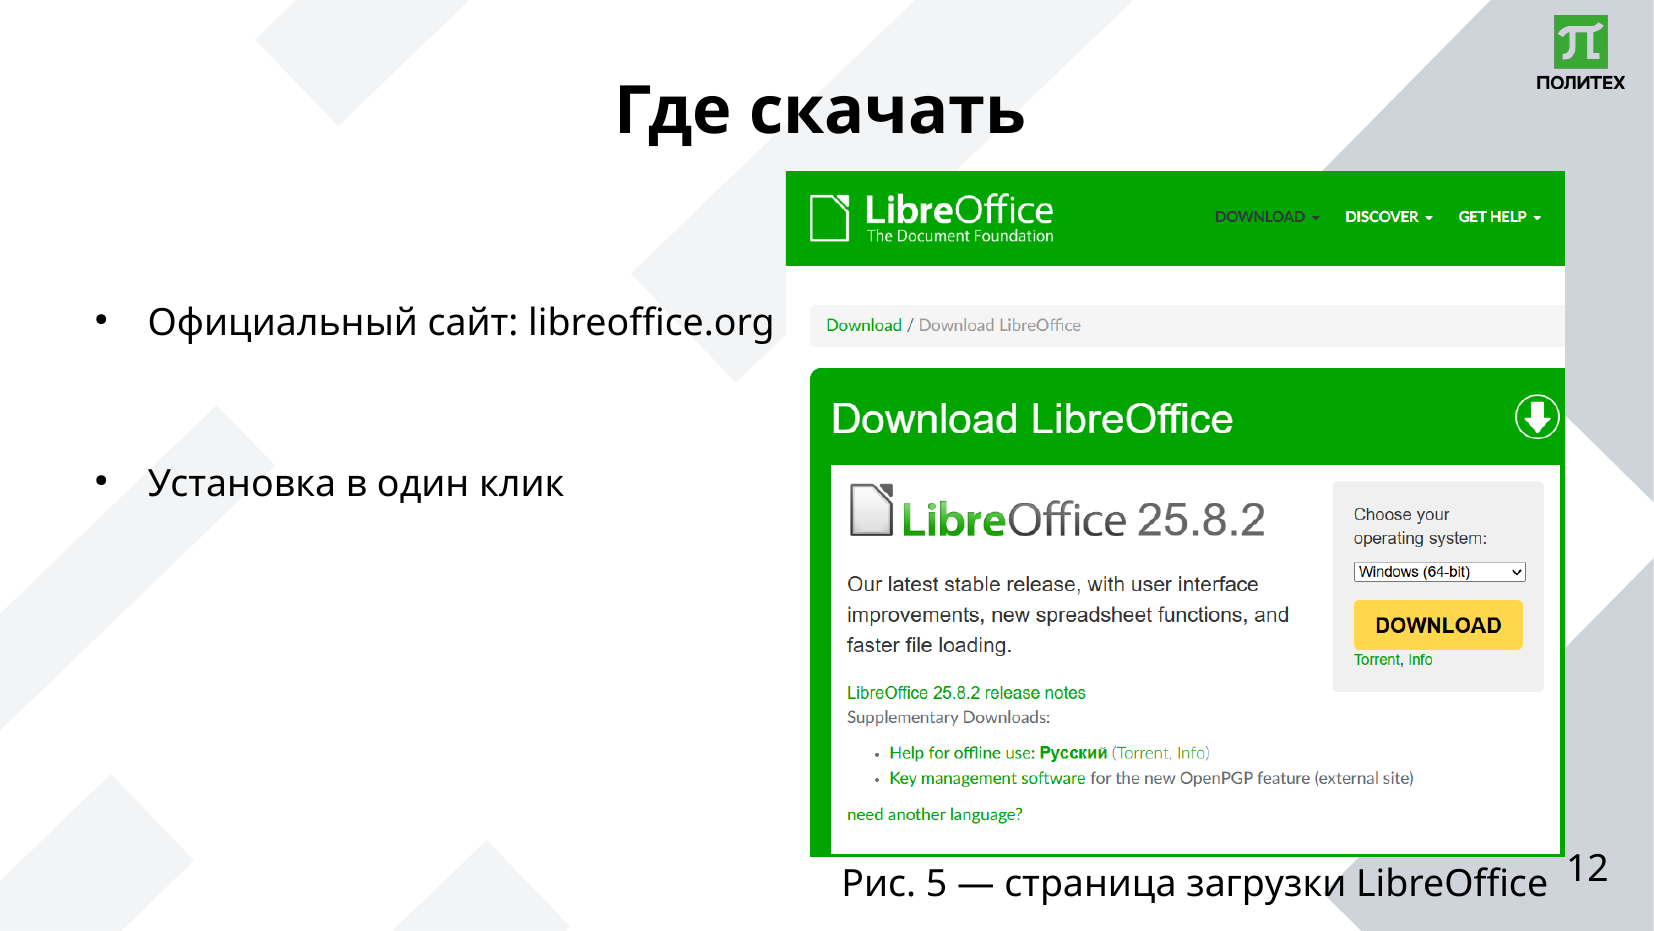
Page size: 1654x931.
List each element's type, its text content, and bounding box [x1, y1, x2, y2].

list Официальный сайт: libreoffice.org Установка в один клик [76, 295, 785, 562]
text_box Рис. 5 — страница загрузки LibreOffice [826, 849, 1559, 916]
text_box <номер> [1551, 833, 1654, 917]
picture [1537, 15, 1625, 89]
title Где скачать [76, 29, 1565, 185]
picture [785, 171, 1565, 857]
